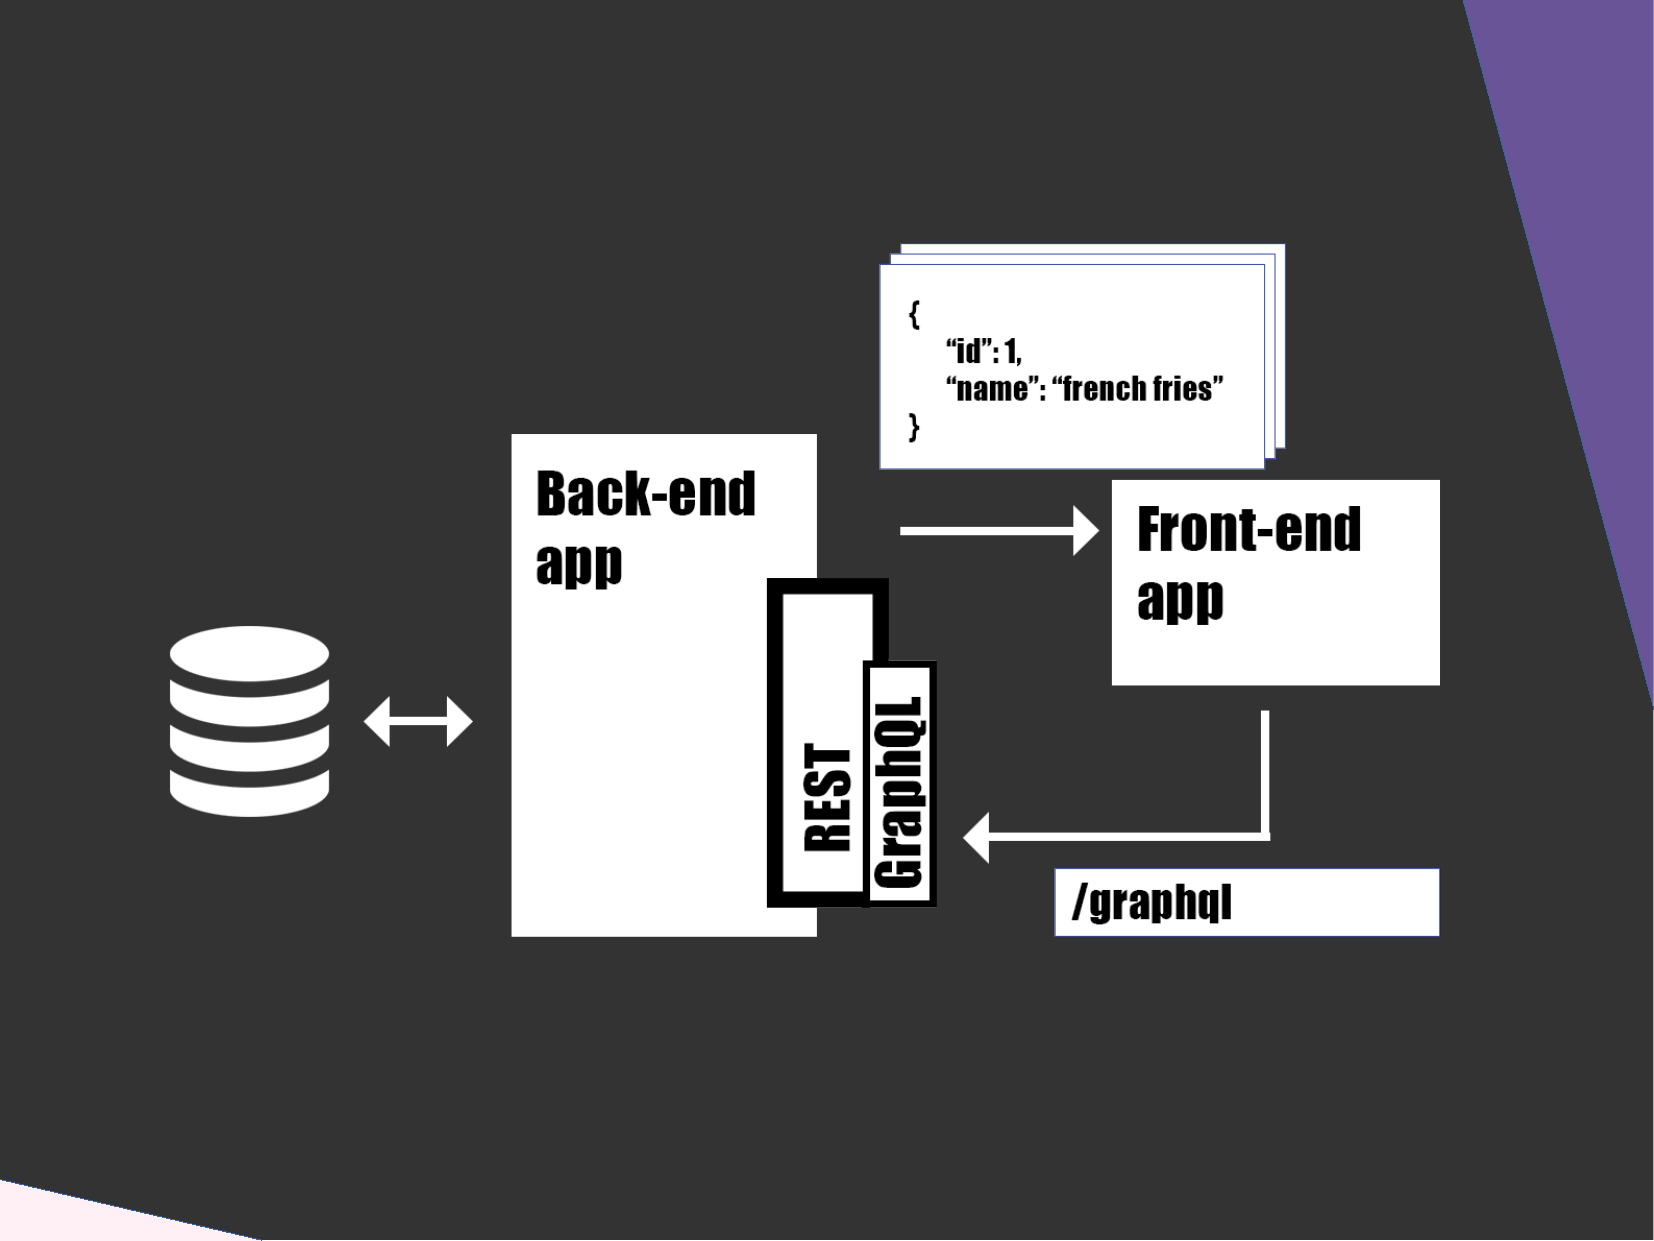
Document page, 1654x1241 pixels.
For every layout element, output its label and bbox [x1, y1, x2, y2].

text_box [1463, 0, 1654, 192]
picture [128, 192, 1654, 1131]
text_box [0, 1179, 266, 1241]
